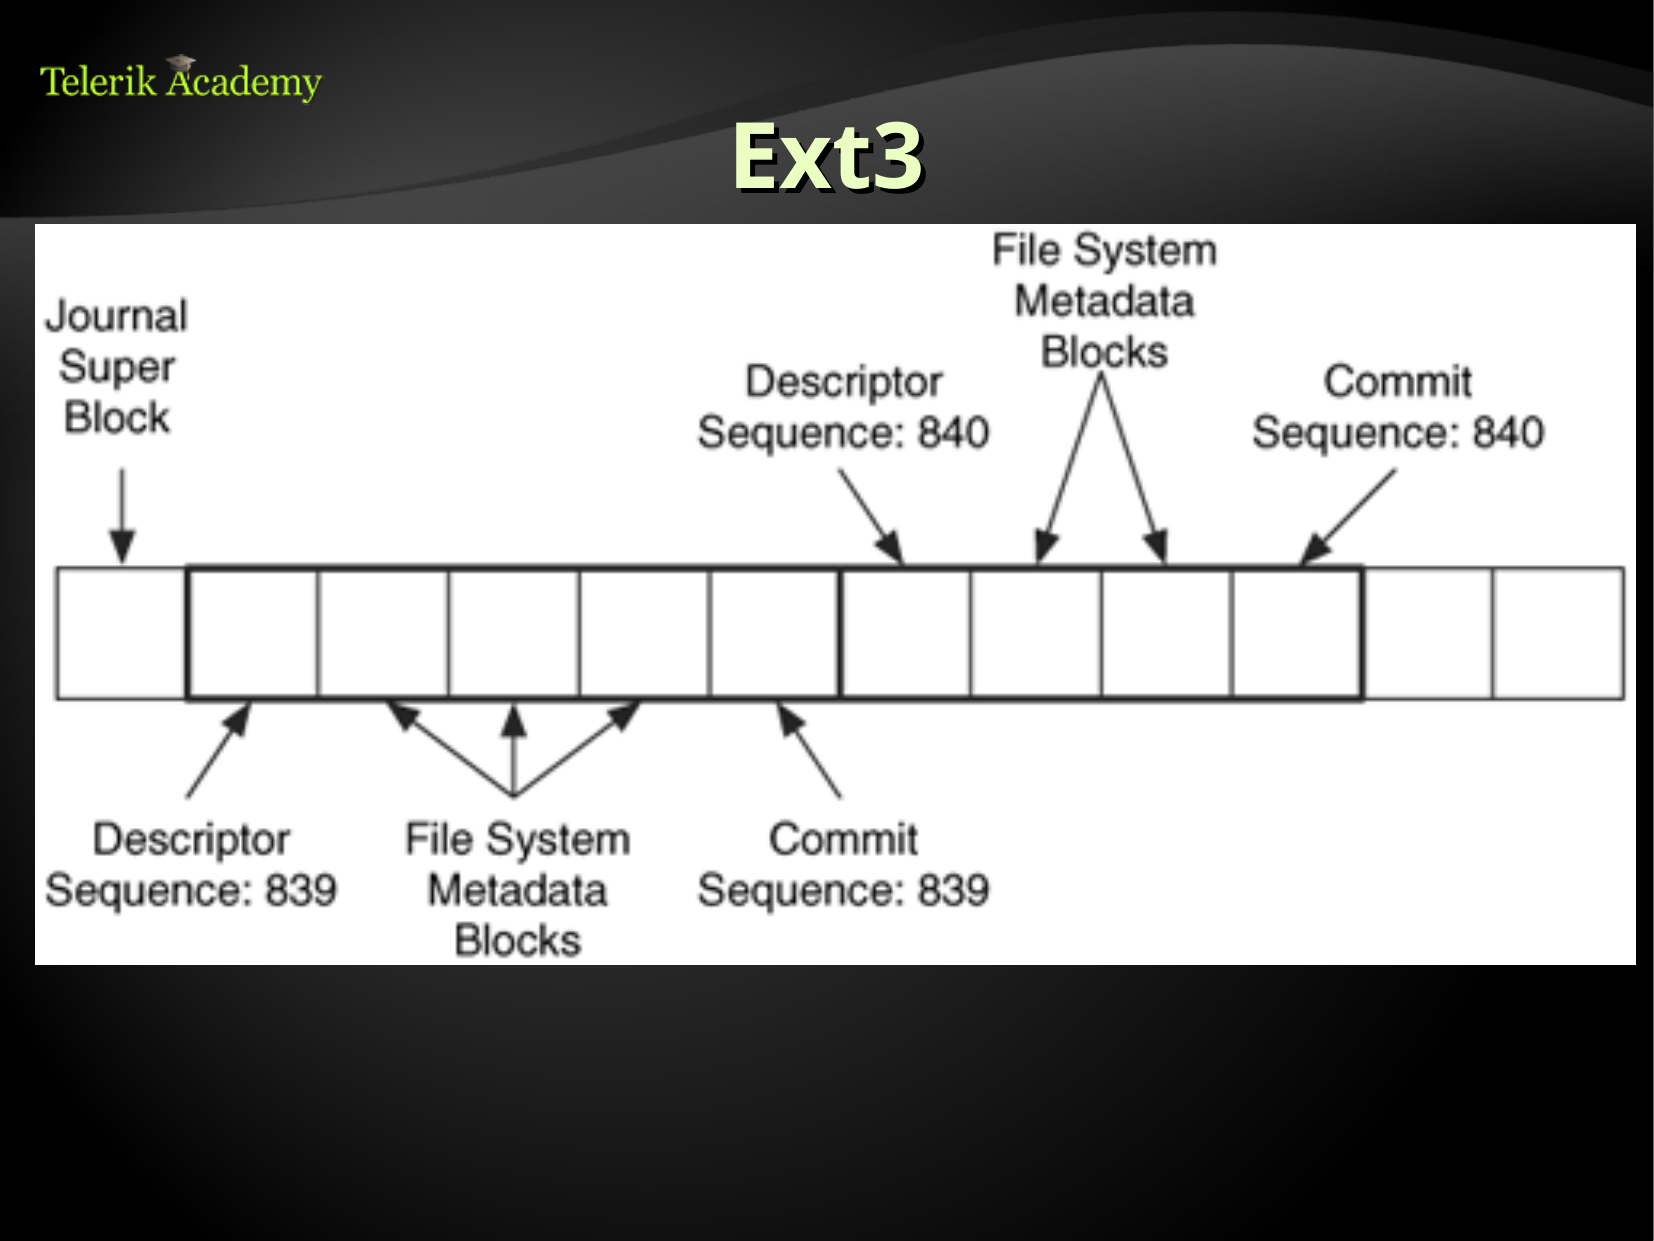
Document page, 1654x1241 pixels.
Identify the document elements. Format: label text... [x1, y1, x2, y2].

title Ext3 [82, 49, 1571, 224]
picture [0, 0, 1654, 1241]
